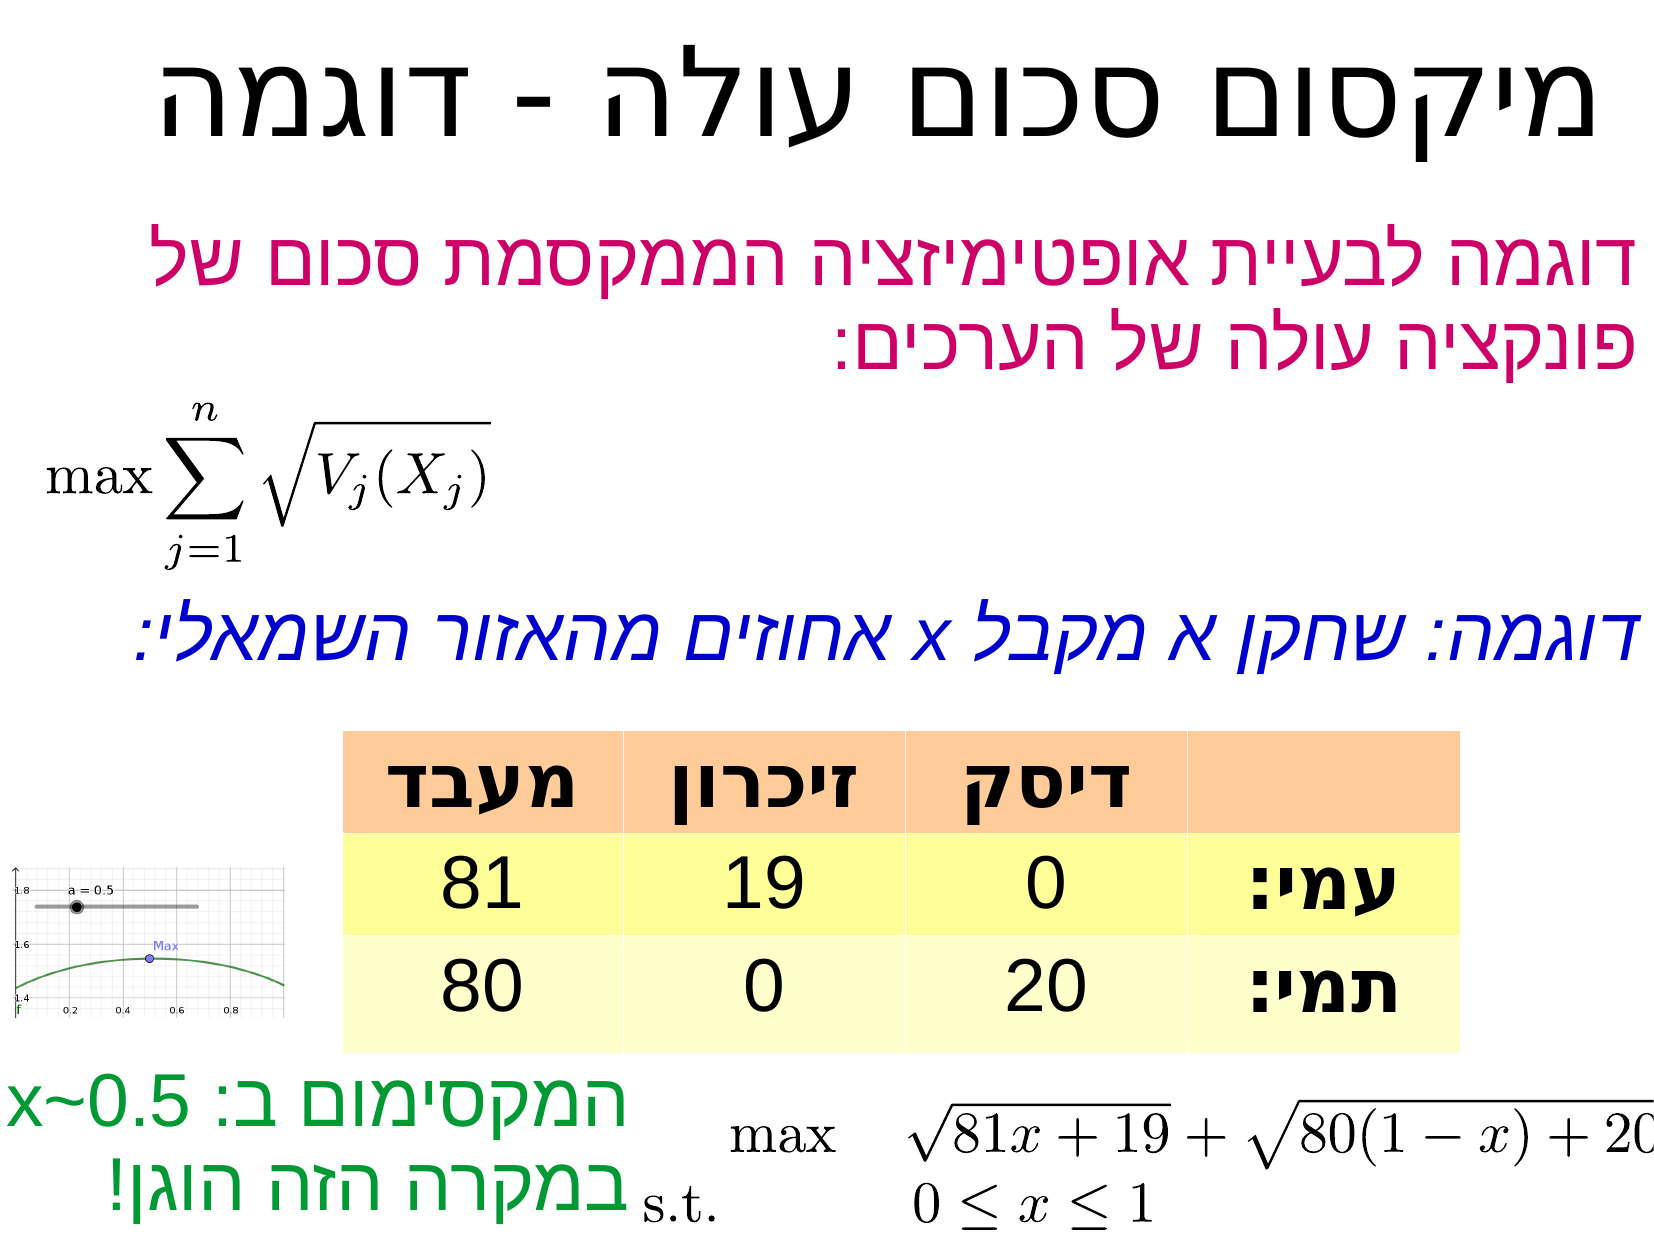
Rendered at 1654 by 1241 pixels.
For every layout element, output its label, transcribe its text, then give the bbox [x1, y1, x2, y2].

table_header [1188, 731, 1460, 833]
table_cell 0 [624, 936, 905, 1053]
table_cell 0 [906, 834, 1187, 935]
text_box [45, 402, 491, 571]
table_cell עמי: [1188, 834, 1460, 935]
picture [12, 867, 285, 1018]
table_cell 80 [343, 936, 623, 1051]
table_cell 20 [906, 936, 1187, 1053]
text_box המקסימום ב: x~0.5 – במקרה הזה הוגן! [0, 1051, 646, 1241]
text_box [646, 1099, 1654, 1230]
text_box דוגמה לבעיית אופטימיזציה הממקסמת סכום של פונקציה עולה של הערכים: [0, 210, 1654, 501]
table_header מעבד [343, 731, 623, 833]
table_cell 19 [624, 834, 905, 935]
text_box דוגמה: שחקן א מקבל x אחוזים מהאזור השמאלי: [0, 585, 1654, 722]
table_cell 81 [343, 834, 623, 935]
table_header זיכרון [624, 731, 905, 833]
table_header דיסק [906, 731, 1187, 833]
table_cell תמי: [1188, 936, 1460, 1053]
title מיקסום סכום עולה - דוגמה [30, 7, 1654, 166]
